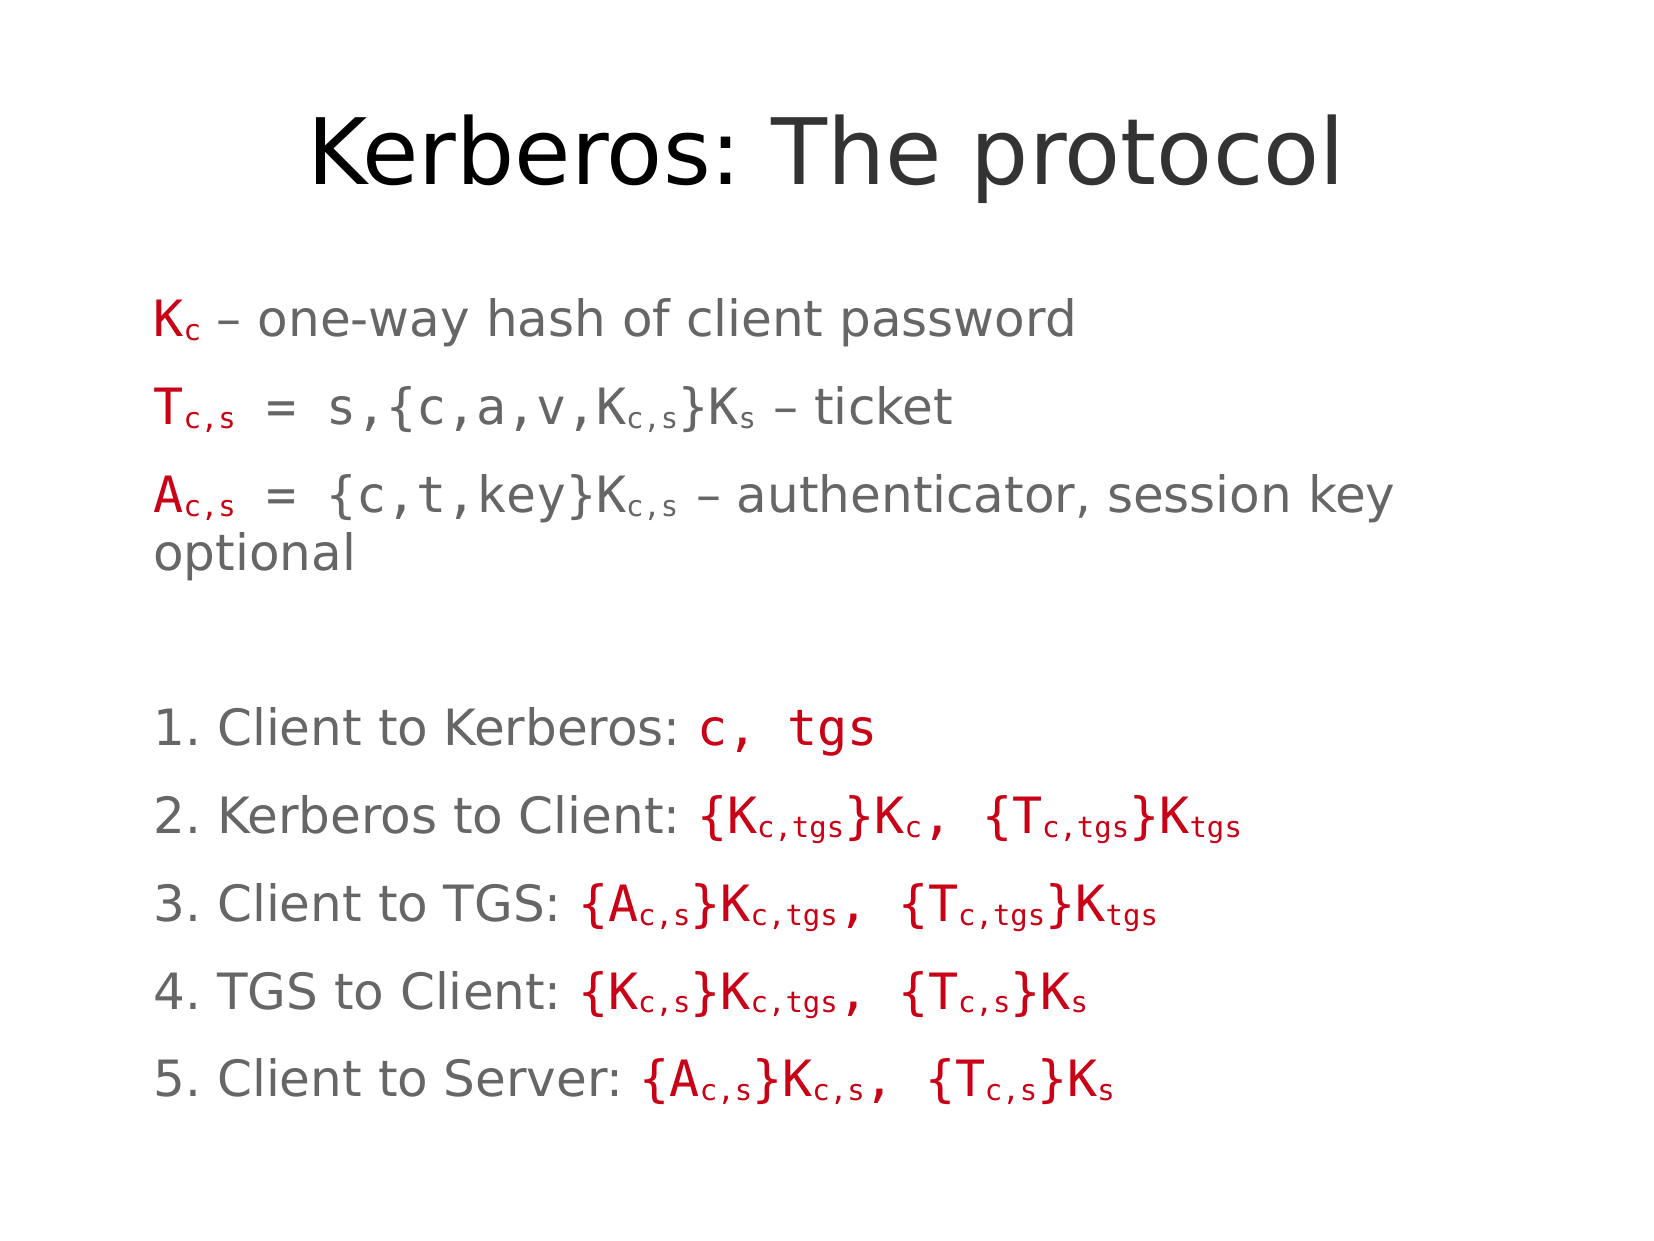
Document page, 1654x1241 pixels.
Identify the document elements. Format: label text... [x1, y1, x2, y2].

title Kerberos: The protocol [82, 49, 1571, 257]
list Kc – one-way hash of client password Tc,s = s,{c,a,v,Kc,s}Ks – ticket Ac,s = {c,t,key}Kc,s – authenticator, session key optional 1. Client to Kerberos: c, tgs 2. Kerberos to Client: {Kc,tgs}Kc, {Tc,tgs}Ktgs 3. Client to TGS: {Ac,s}Kc,tgs, {Tc,tgs}Ktgs 4. TGS to Client: {Kc,s}Kc,tgs, {Tc,s}Ks 5. Client to Server: {Ac,s}Kc,s, {Tc,s}Ks [82, 290, 1571, 1109]
